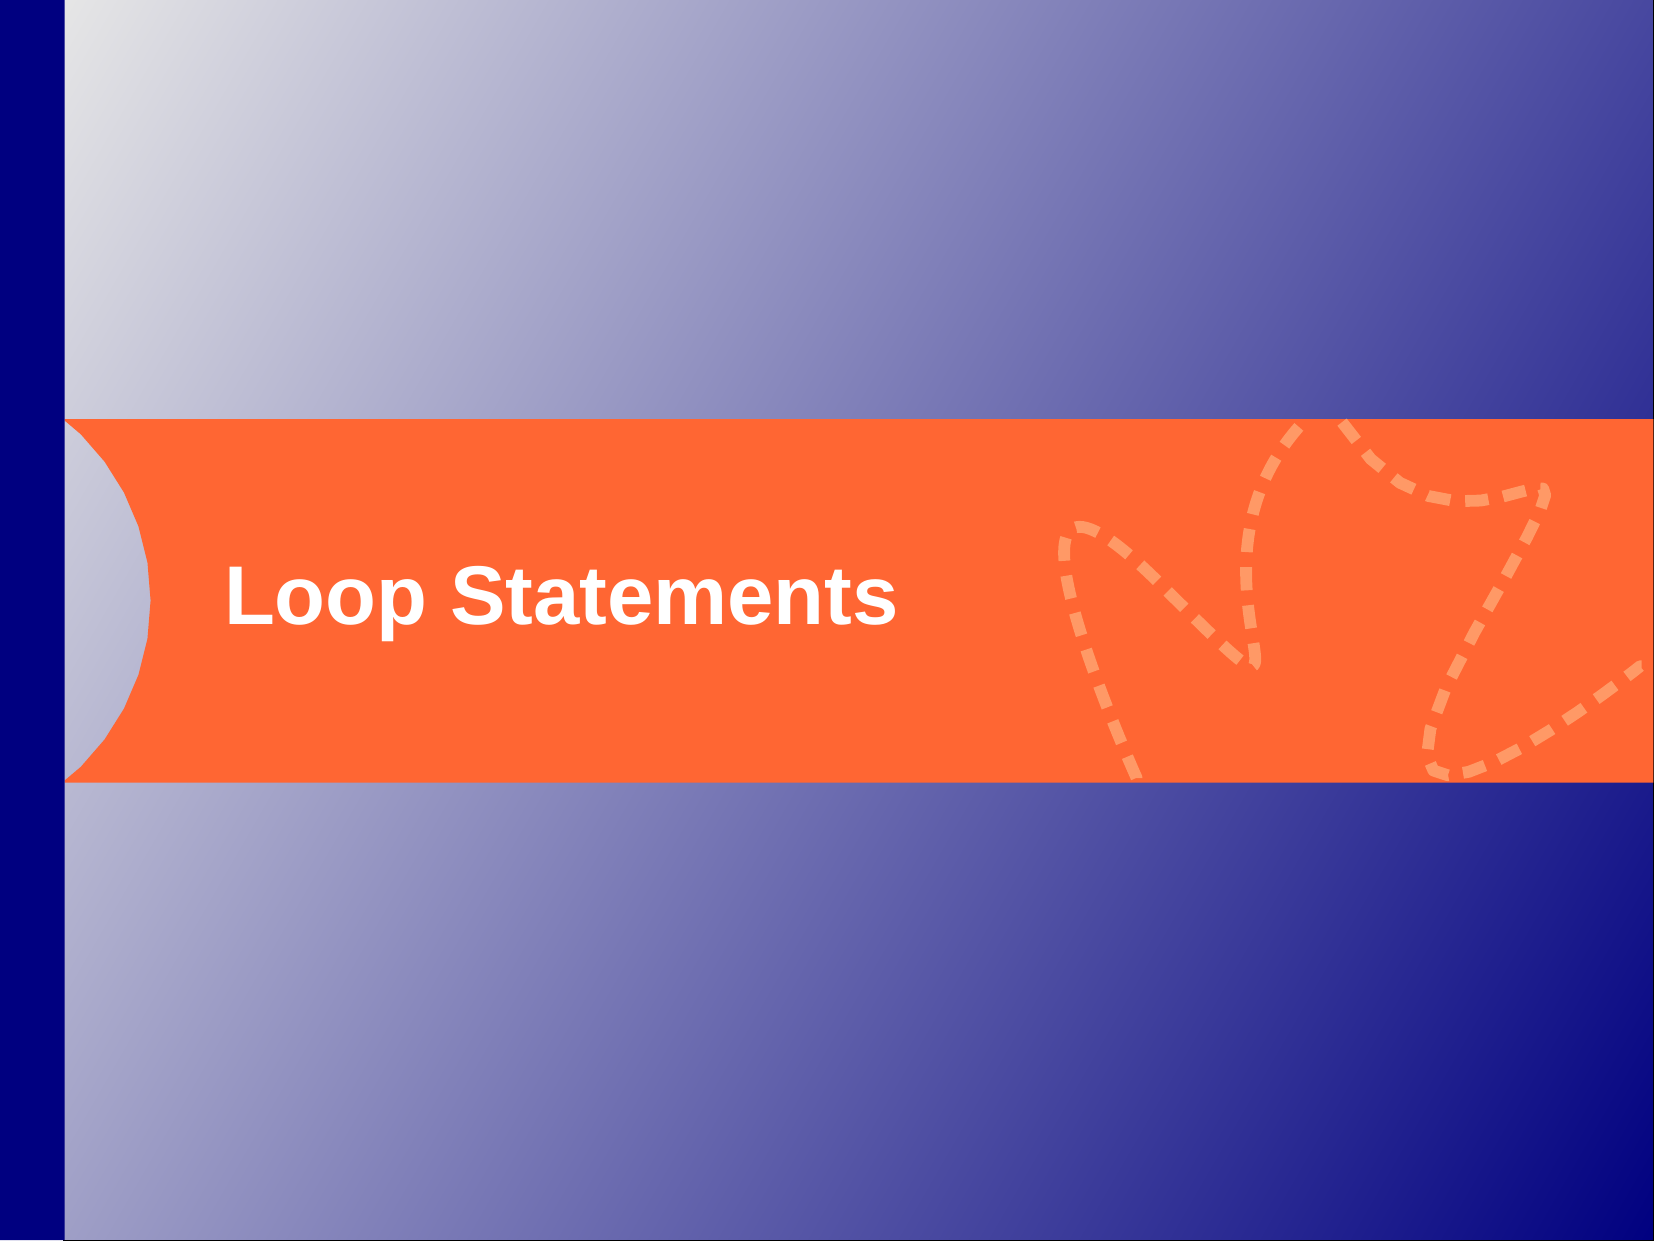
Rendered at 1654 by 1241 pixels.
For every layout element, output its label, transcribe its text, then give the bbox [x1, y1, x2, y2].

title Loop Statements [224, 497, 1093, 704]
